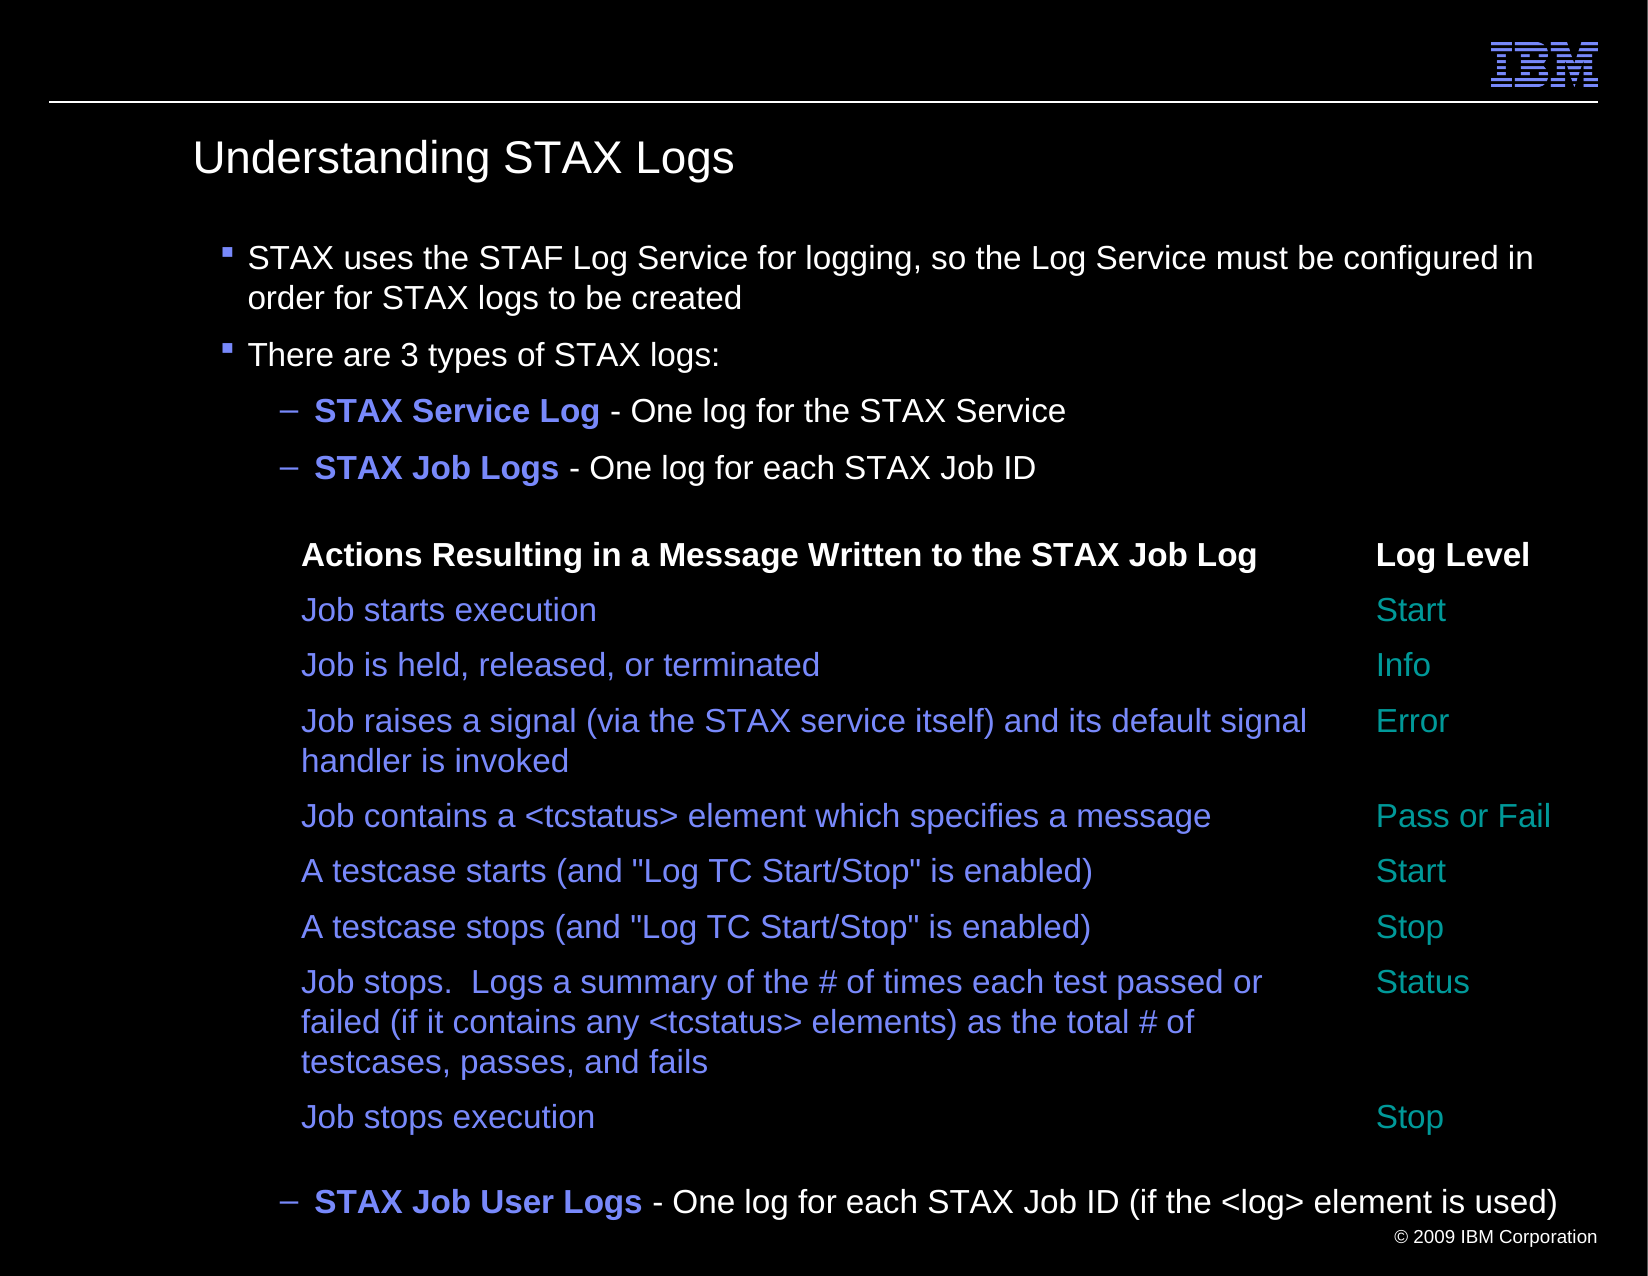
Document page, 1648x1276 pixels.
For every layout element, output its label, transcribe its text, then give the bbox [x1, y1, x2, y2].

table_cell A testcase stops (and "Log TC Start/Stop" is enabled) [286, 897, 1361, 953]
table_cell Pass or Fail [1361, 786, 1599, 842]
table_cell Status [1361, 953, 1599, 1088]
table_cell Job contains a <tcstatus> element which specifies a message [286, 786, 1361, 842]
table_cell A testcase starts (and "Log TC Start/Stop" is enabled) [286, 842, 1361, 897]
table_cell Job starts execution [286, 581, 1361, 636]
table_cell Stop [1361, 897, 1599, 953]
table_cell Job stops execution [286, 1088, 1361, 1143]
table_cell Job raises a signal (via the STAX service itself) and its default signal handler is invoked [286, 691, 1361, 786]
table_cell Start [1361, 842, 1599, 897]
text_box STAX uses the STAF Log Service for logging, so the Log Service must be configured in order for STAX logs to be created There are 3 types of STAX logs: STAX Service Log - One log for the STAX Service STAX Job Logs - One log for each STAX Job ID STAX Job User Logs - One log for each STAX Job ID (if the <log> element is used) [219, 236, 1570, 1221]
table_header Actions Resulting in a Message Written to the STAX Job Log [286, 525, 1361, 581]
table_cell Job stops. Logs a summary of the # of times each test passed or failed (if it contains any <tcstatus> elements) as the total # of testcases, passes, and fails [286, 953, 1361, 1088]
table_header Log Level [1361, 525, 1599, 581]
table_cell Job is held, released, or terminated [286, 636, 1361, 691]
title Understanding STAX Logs [175, 125, 1648, 219]
table_cell Start [1361, 581, 1599, 636]
table_cell Info [1361, 636, 1599, 691]
table_cell Stop [1361, 1088, 1599, 1143]
picture [1491, 42, 1598, 87]
table_cell Error [1361, 691, 1599, 786]
